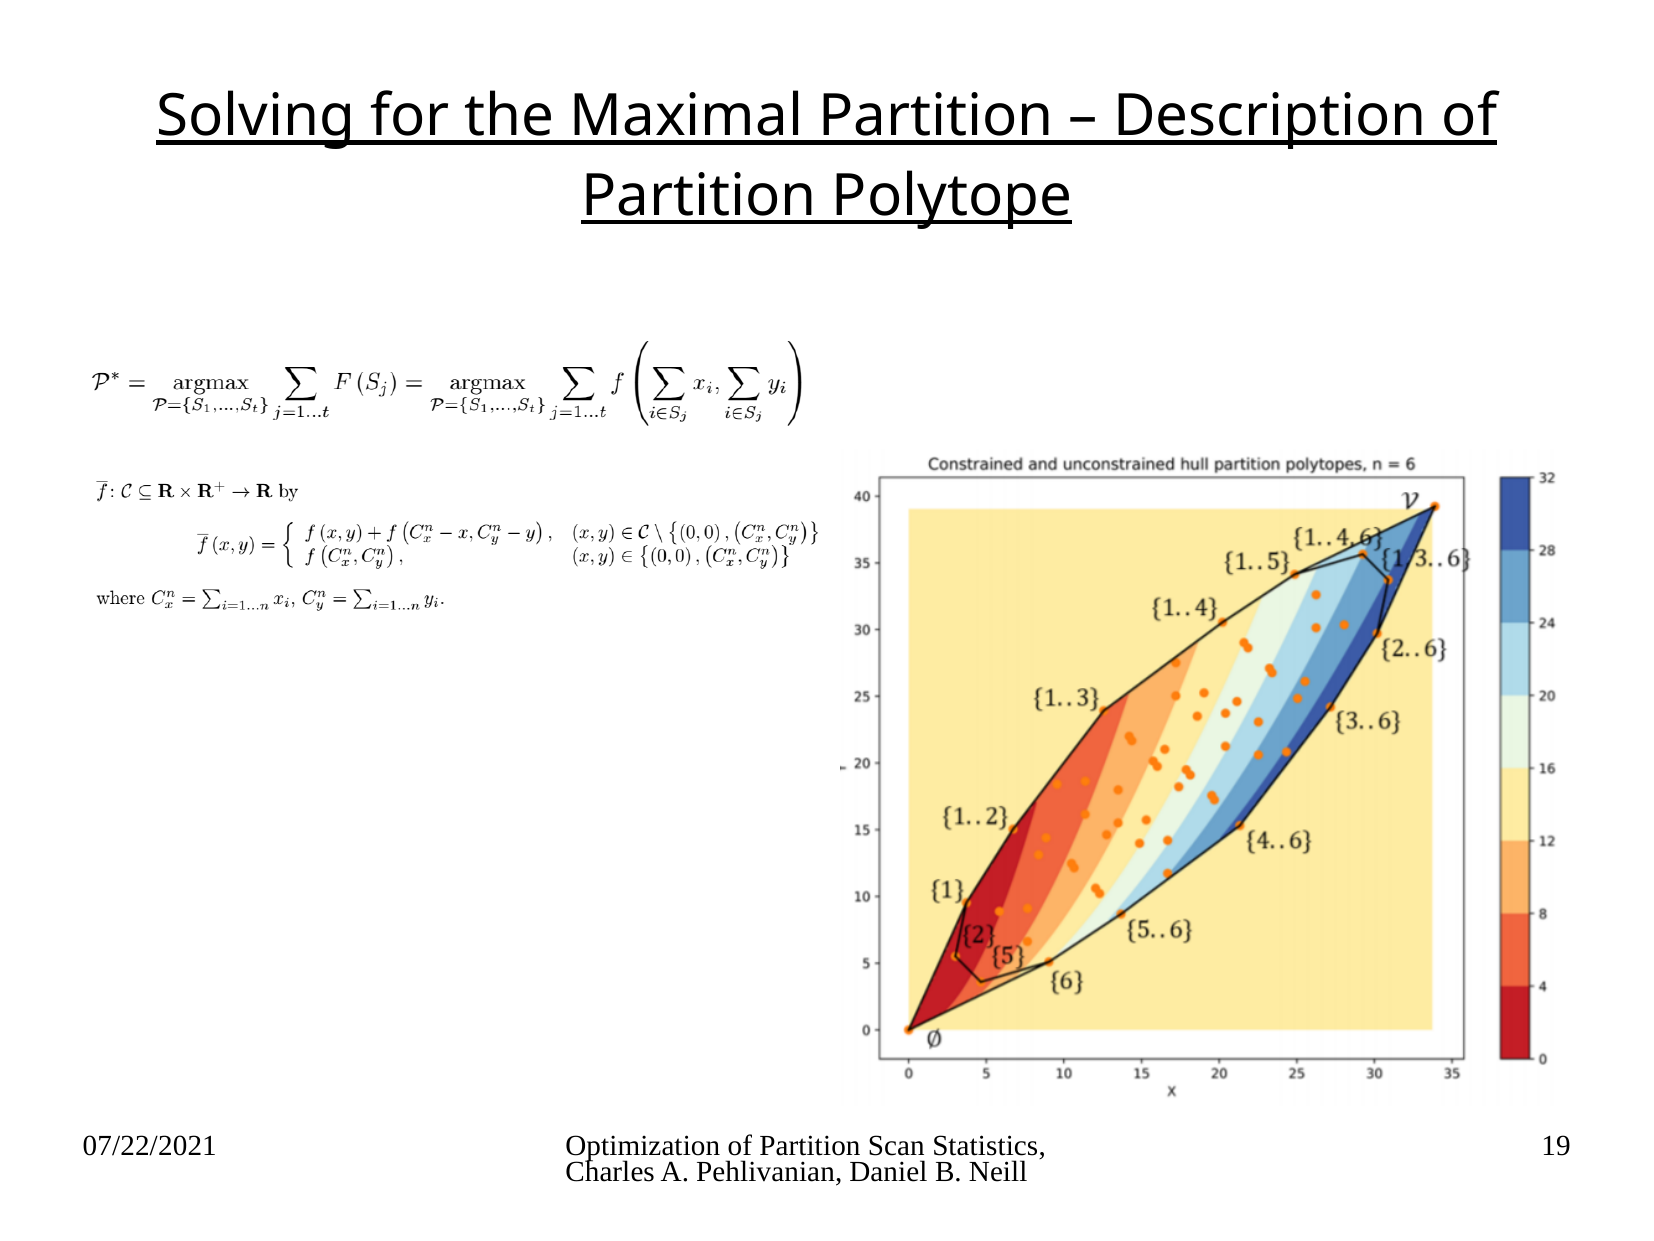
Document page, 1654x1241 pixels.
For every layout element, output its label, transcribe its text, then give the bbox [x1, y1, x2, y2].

picture [90, 476, 826, 616]
picture [840, 449, 1561, 1106]
picture [75, 334, 811, 436]
title Solving for the Maximal Partition – Description of Partition Polytope [82, 49, 1571, 257]
